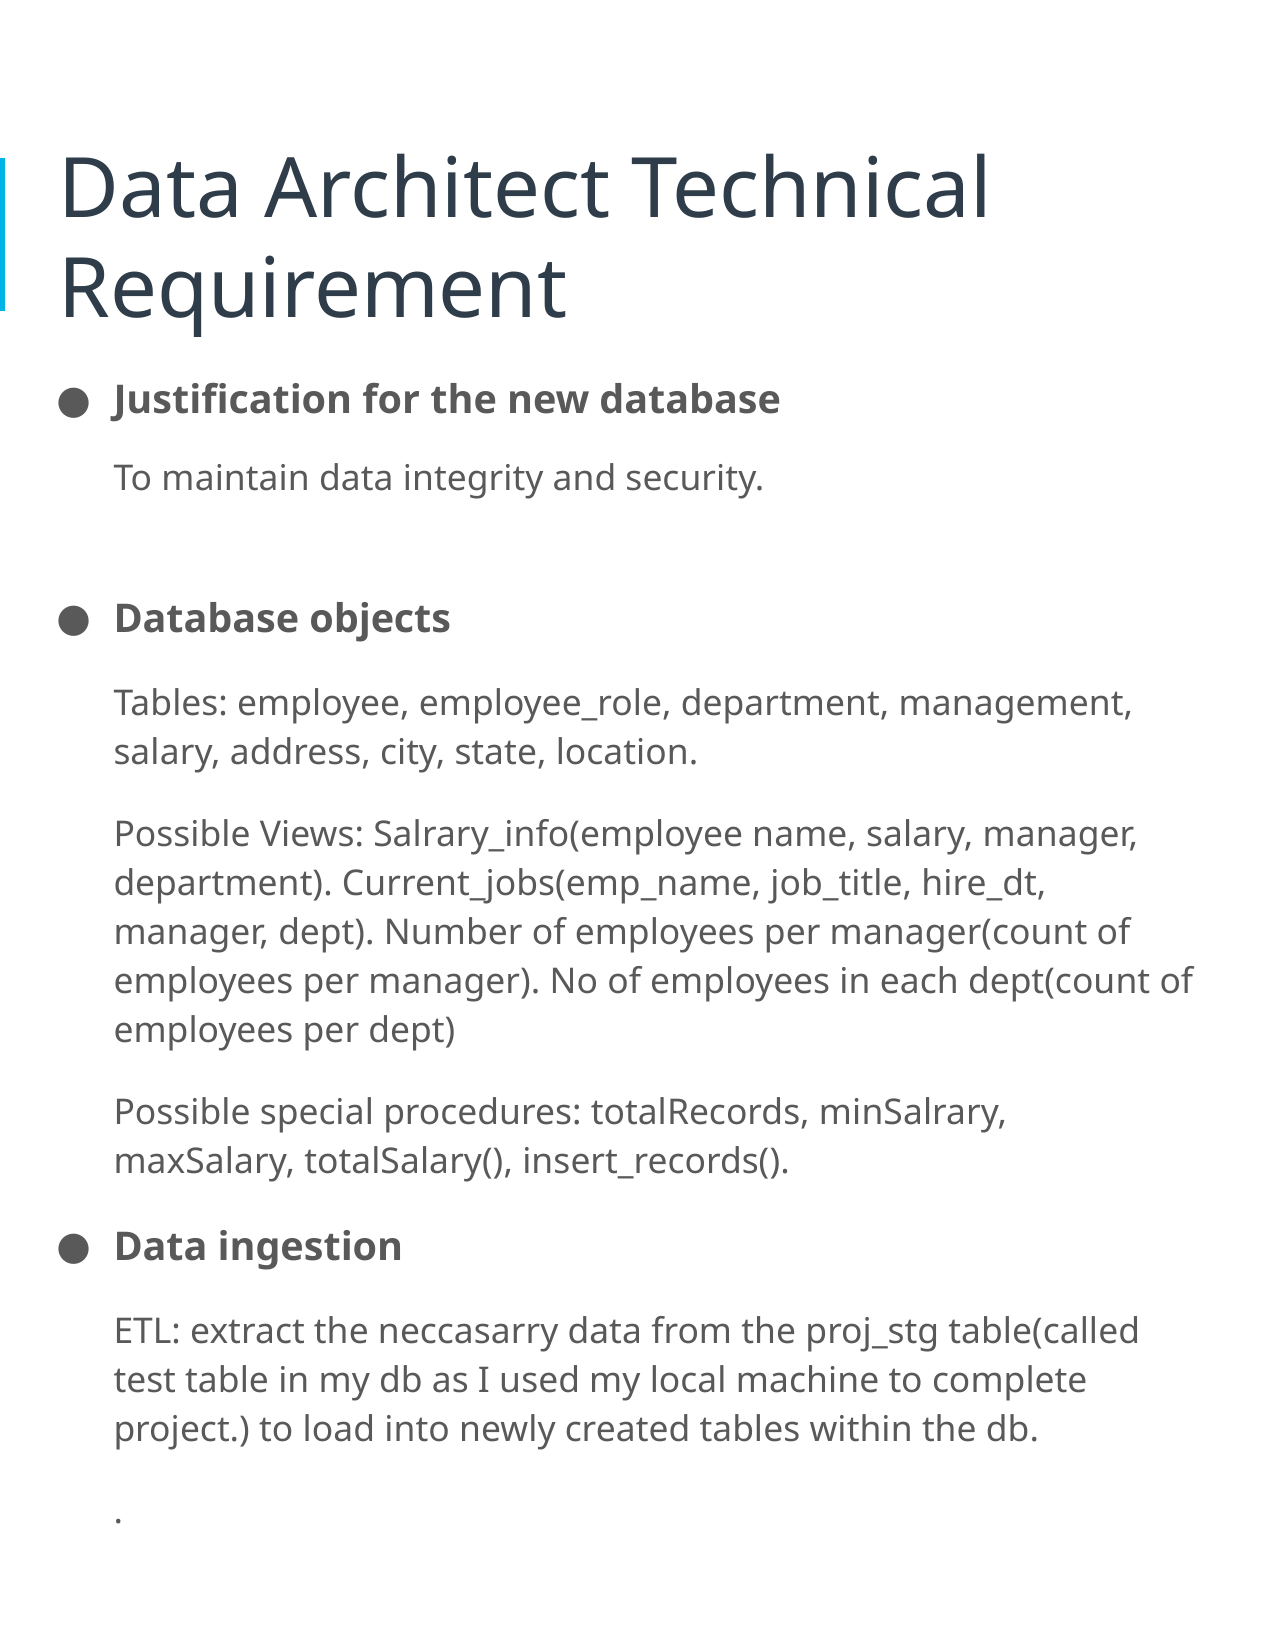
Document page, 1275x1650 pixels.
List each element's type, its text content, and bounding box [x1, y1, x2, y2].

list Justification for the new database To maintain data integrity and security. Database objects Tables: employee, employee_role, department, management, salary, address, city, state, location. Possible Views: Salrary_info(employee name, salary, manager, department). Current_jobs(emp_name, job_title, hire_dt, manager, dept). Number of employees per manager(count of employees per manager). No of employees in each dept(count of employees per dept) Possible special procedures: totalRecords, minSalrary, maxSalary, totalSalary(), insert_records(). Data ingestion ETL: extract the neccasarry data from the proj_stg table(called test table in my db as I used my local machine to complete project.) to load into newly created tables within the db. . [23, 352, 1212, 1621]
title Data Architect Technical Requirement [43, 142, 1232, 327]
